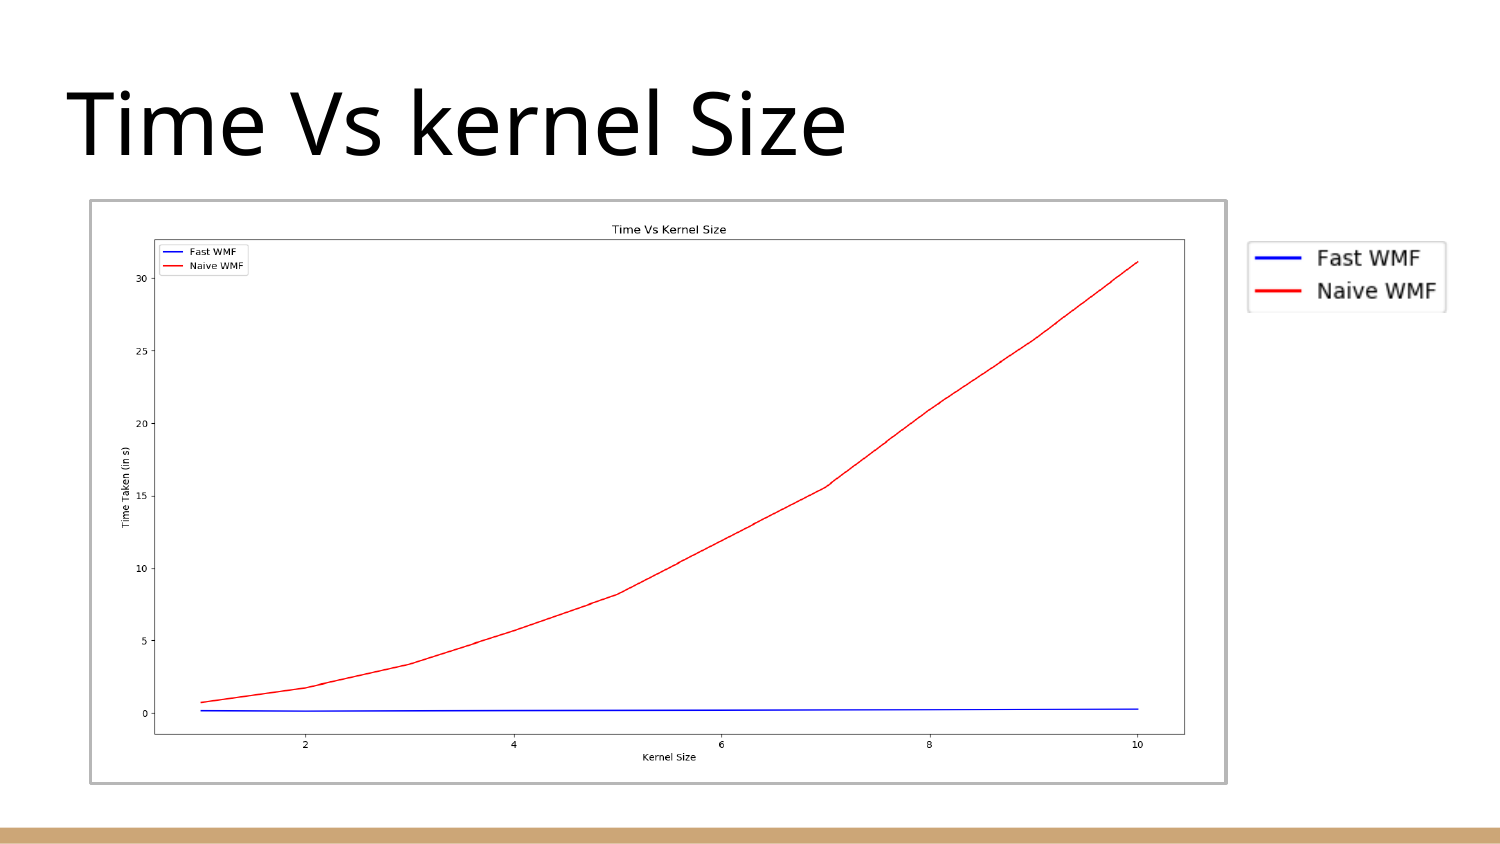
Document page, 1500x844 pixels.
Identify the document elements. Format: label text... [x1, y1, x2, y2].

picture [1246, 241, 1450, 313]
title Time Vs kernel Size [51, 51, 1449, 189]
picture [92, 202, 1225, 782]
